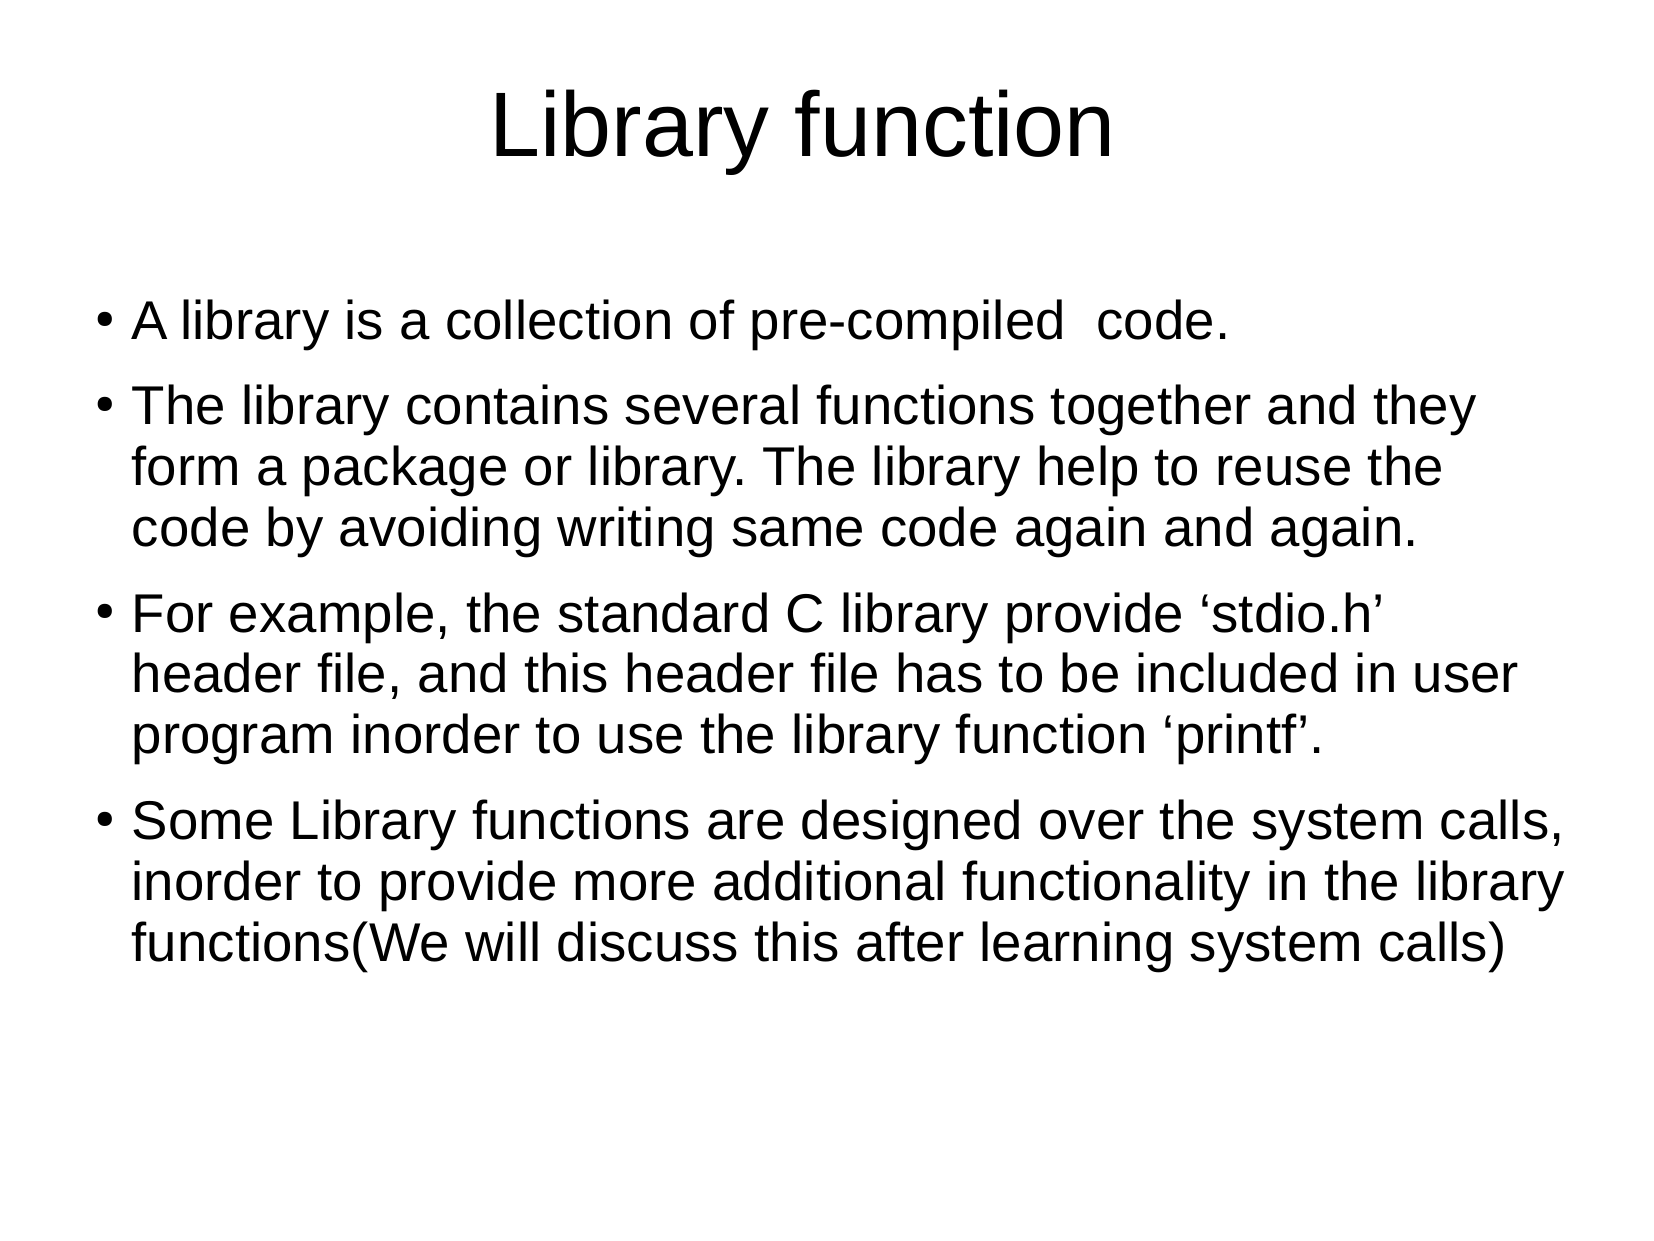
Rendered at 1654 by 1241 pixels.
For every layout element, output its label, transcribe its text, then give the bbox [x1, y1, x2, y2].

title Library function [94, 49, 1512, 201]
list A library is a collection of pre-compiled code. The library contains several functions together and they form a package or library. The library help to reuse the code by avoiding writing same code again and again. For example, the standard C library provide ‘stdio.h’ header file, and this header file has to be included in user program inorder to use the library function ‘printf’. Some Library functions are designed over the system calls, inorder to provide more additional functionality in the library functions(We will discuss this after learning system calls) [82, 290, 1571, 1010]
